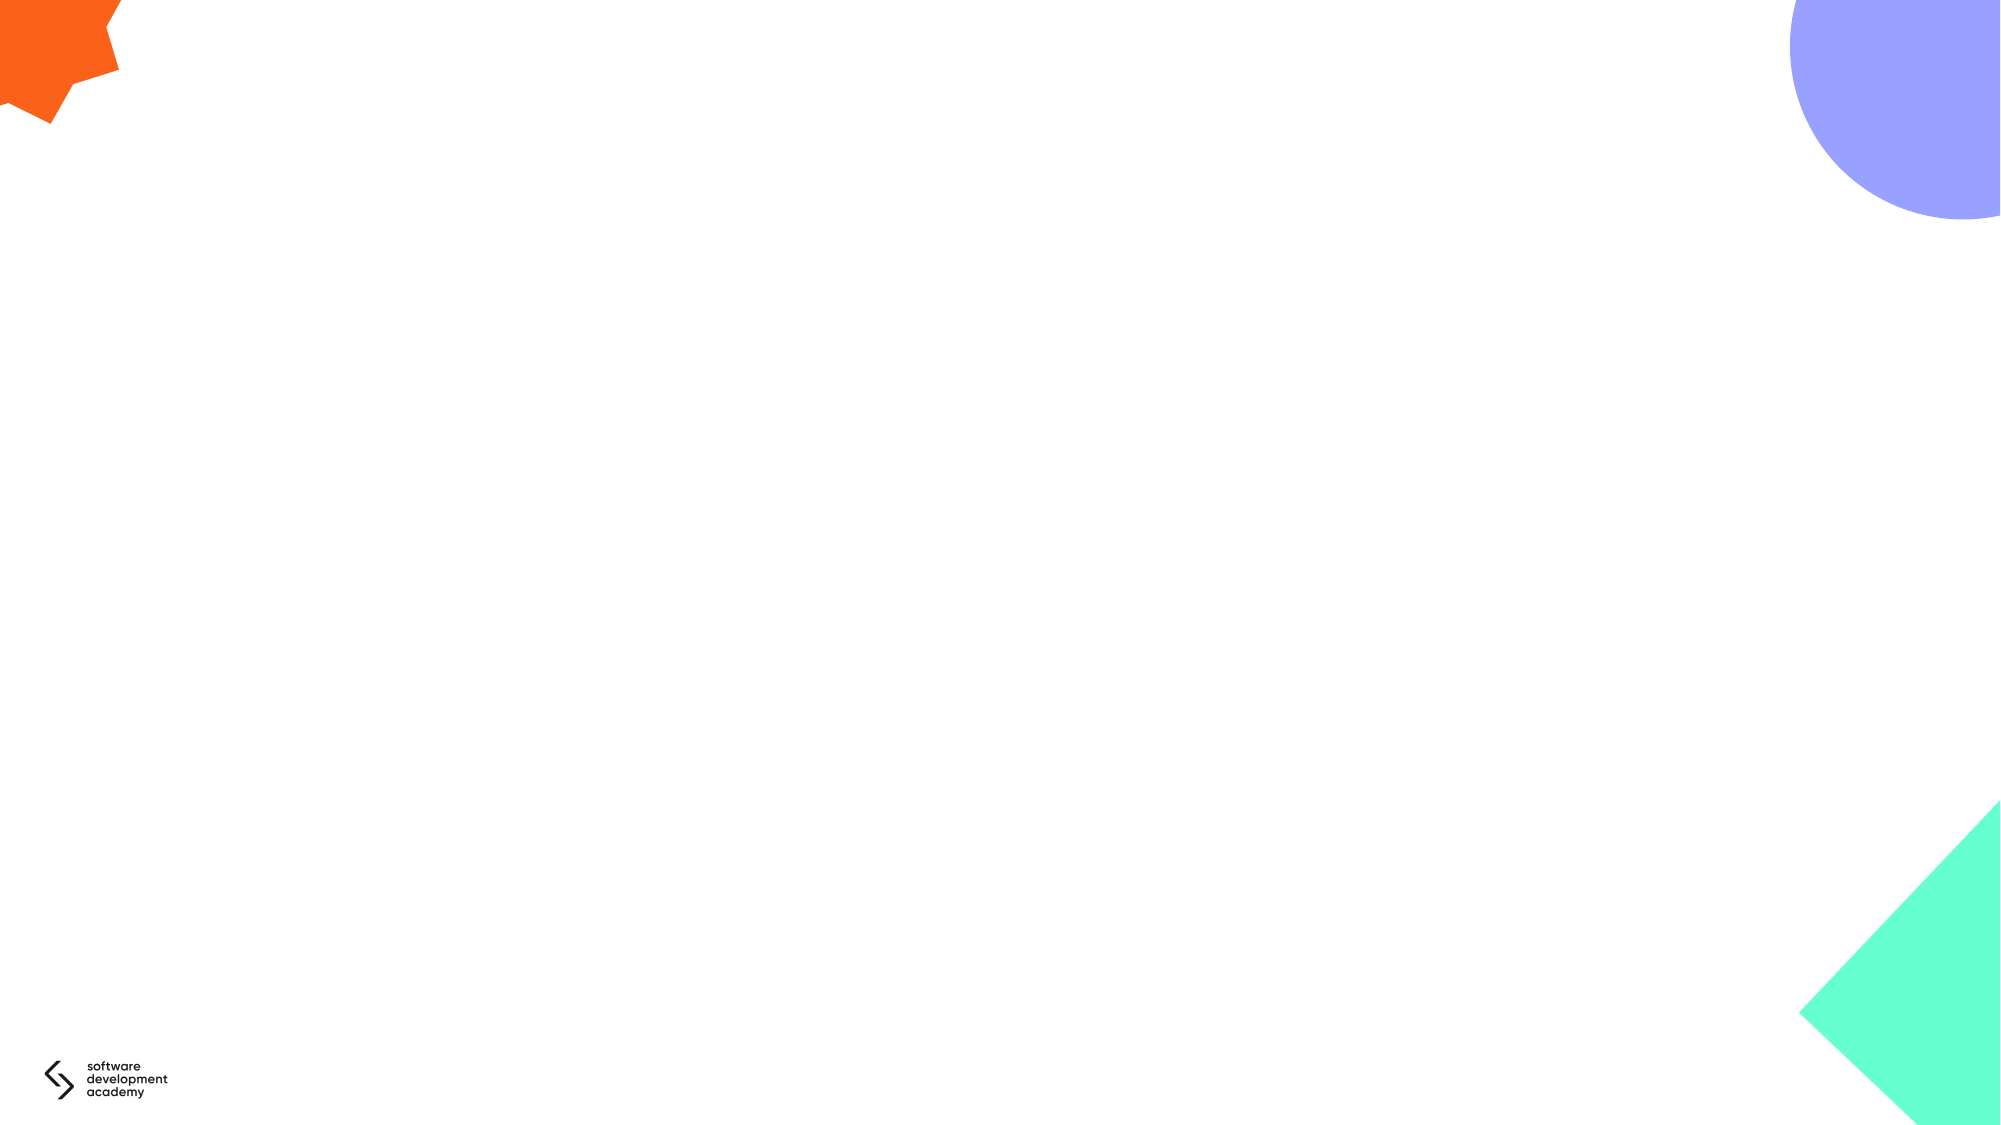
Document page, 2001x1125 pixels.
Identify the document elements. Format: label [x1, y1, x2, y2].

picture [19, 1035, 193, 1125]
